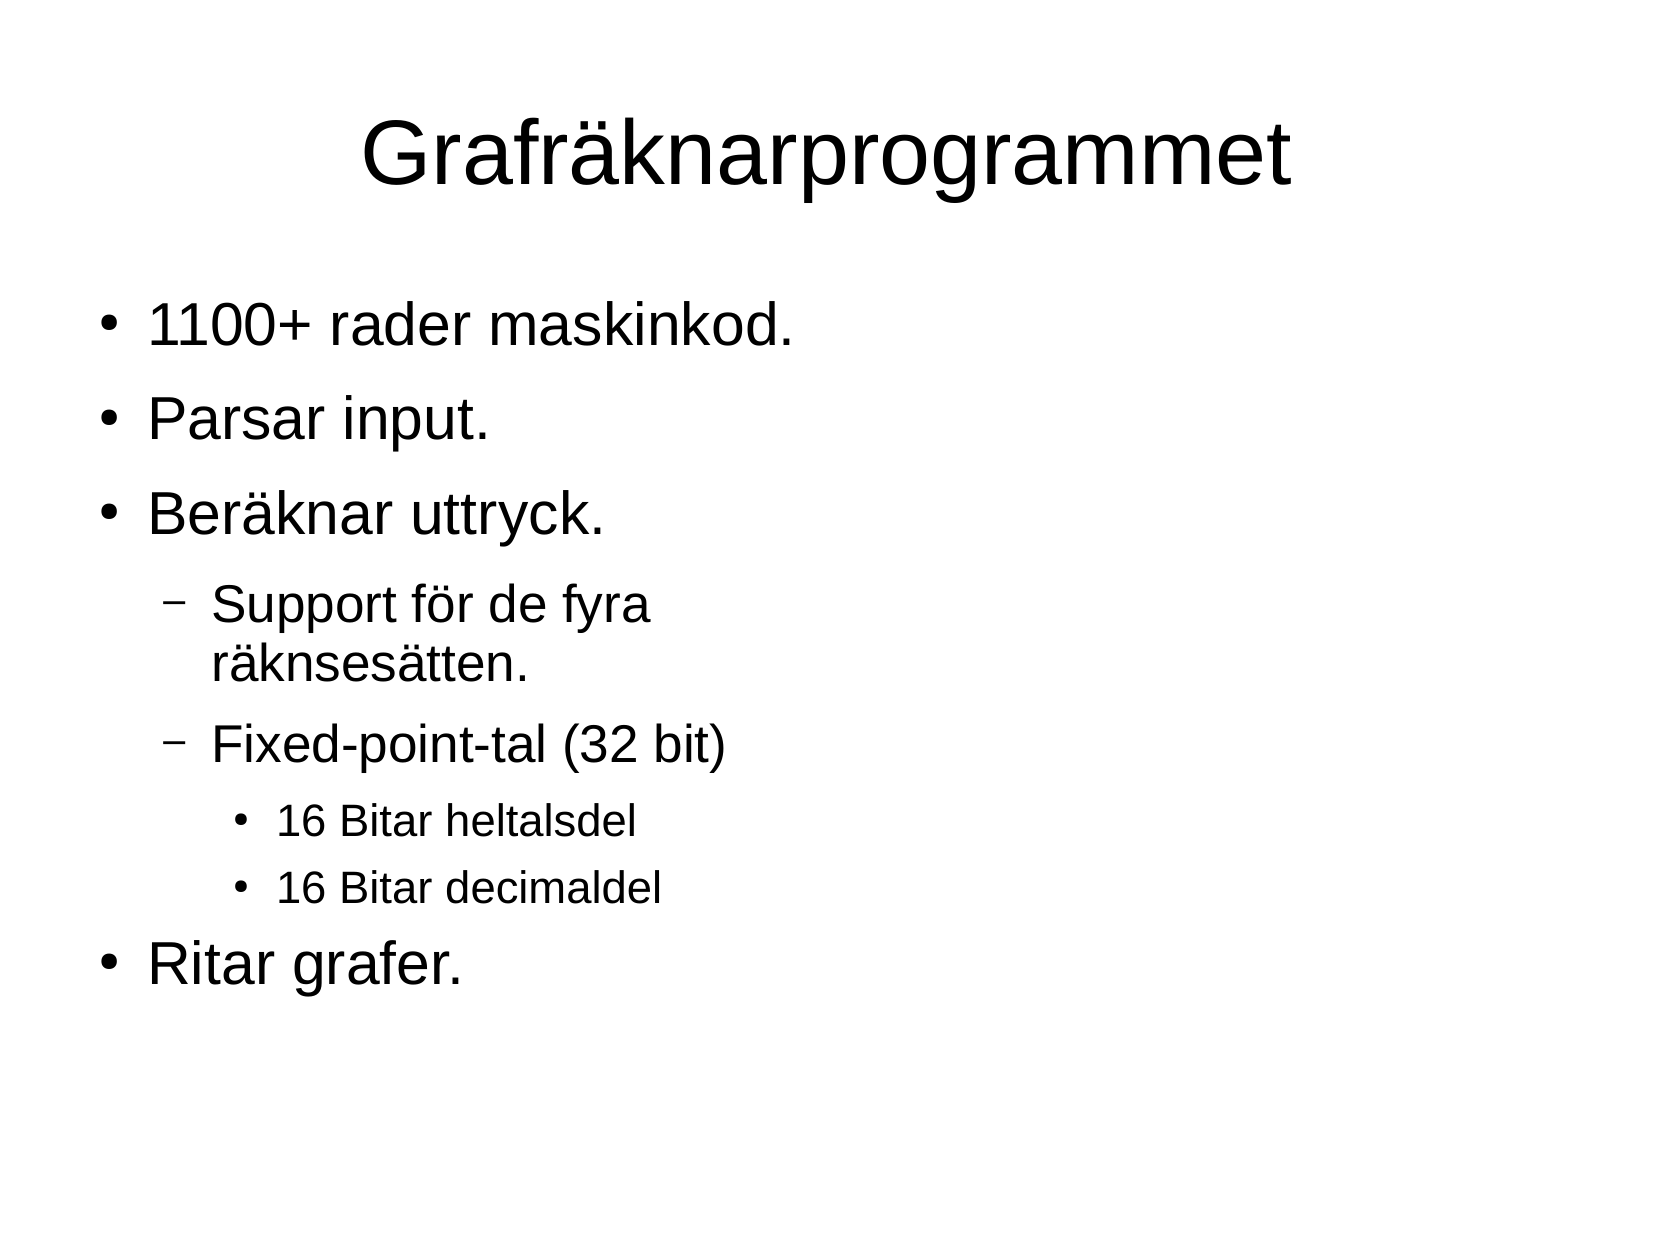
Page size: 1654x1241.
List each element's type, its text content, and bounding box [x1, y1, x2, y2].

title Grafräknarprogrammet [82, 49, 1571, 257]
list 1100+ rader maskinkod. Parsar input. Beräknar uttryck. Support för de fyra räknsesätten. Fixed-point-tal (32 bit) 16 Bitar heltalsdel 16 Bitar decimaldel Ritar grafer. [82, 290, 809, 1010]
